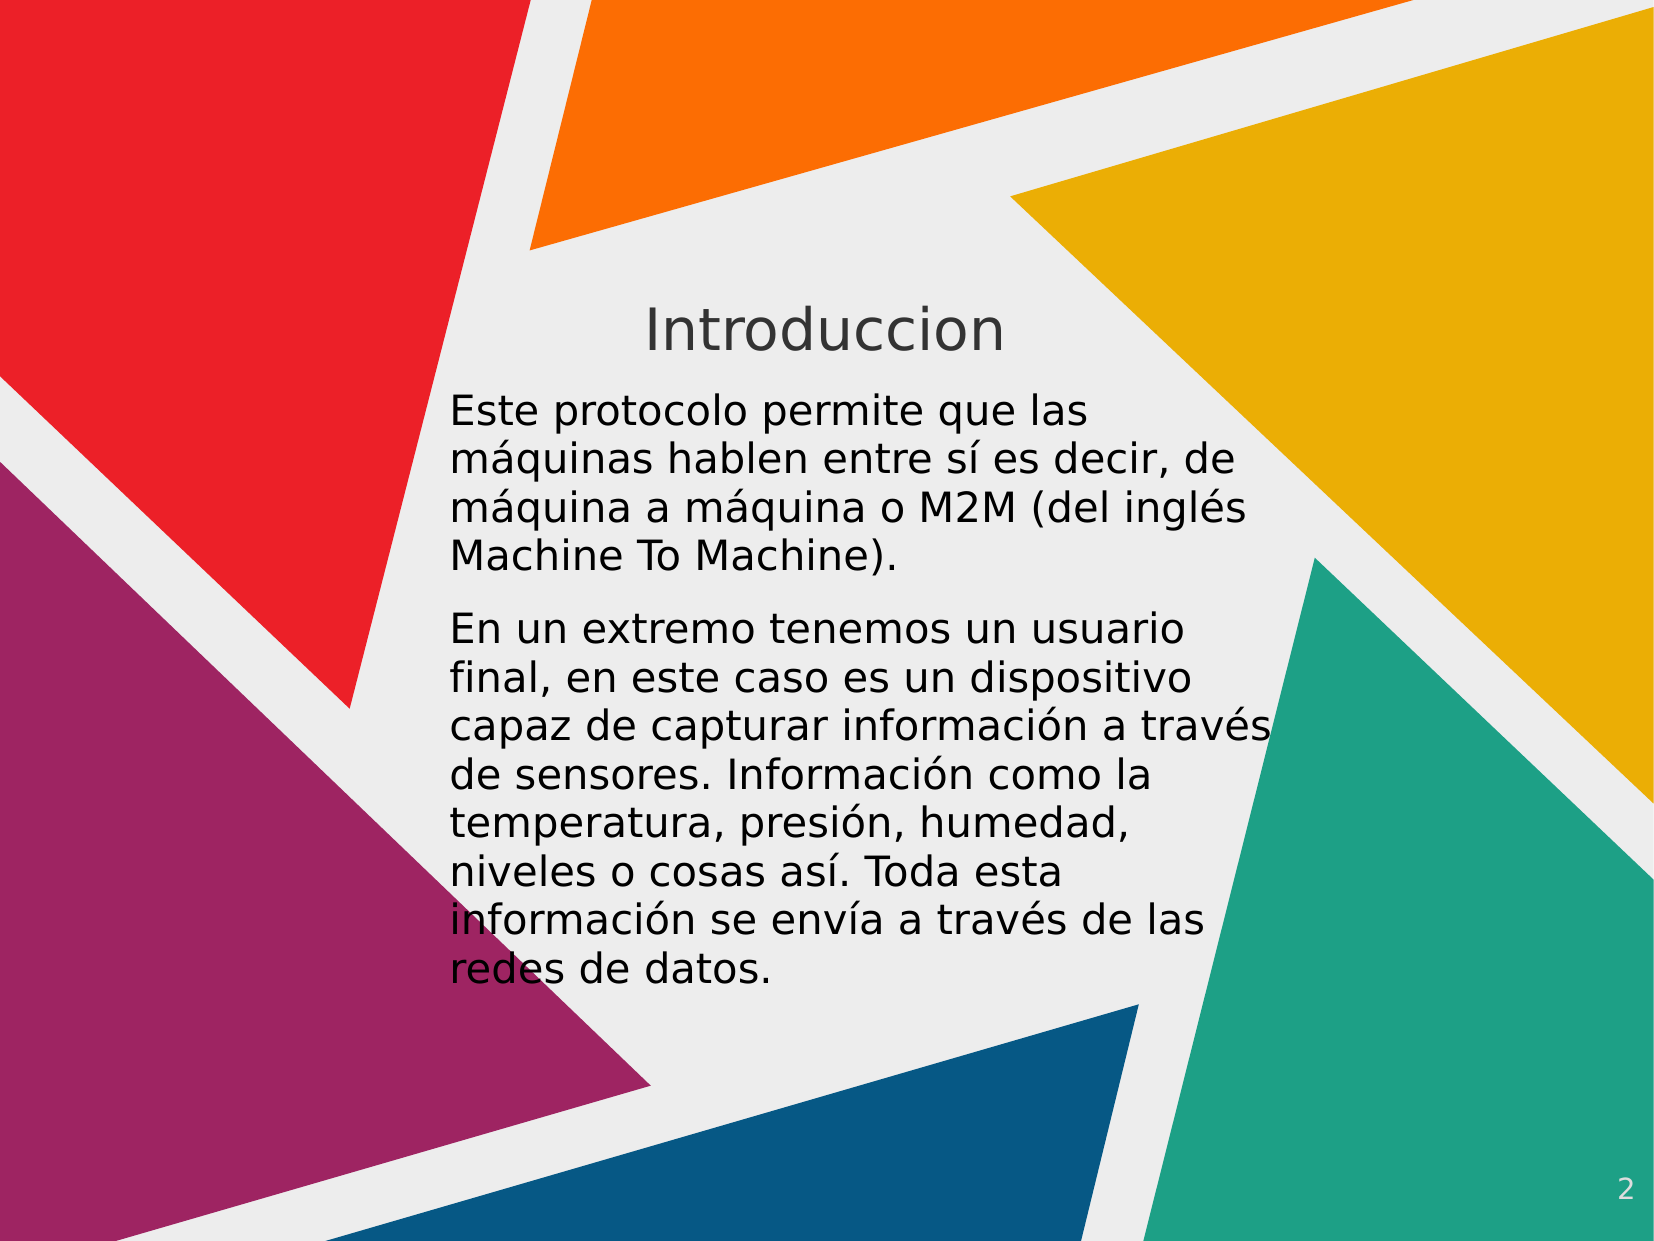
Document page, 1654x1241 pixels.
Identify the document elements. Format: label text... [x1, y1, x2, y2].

text_box Este protocolo permite que las máquinas hablen entre sí es decir, de máquina a máquina o M2M (del inglés Machine To Machine). En un extremo tenemos un usuario final, en este caso es un dispositivo capaz de capturar información a través de sensores. Información como la temperatura, presión, humedad, niveles o cosas así. Toda esta información se envía a través de las redes de datos. [434, 378, 1300, 1050]
title Introduccion [467, 226, 1185, 378]
